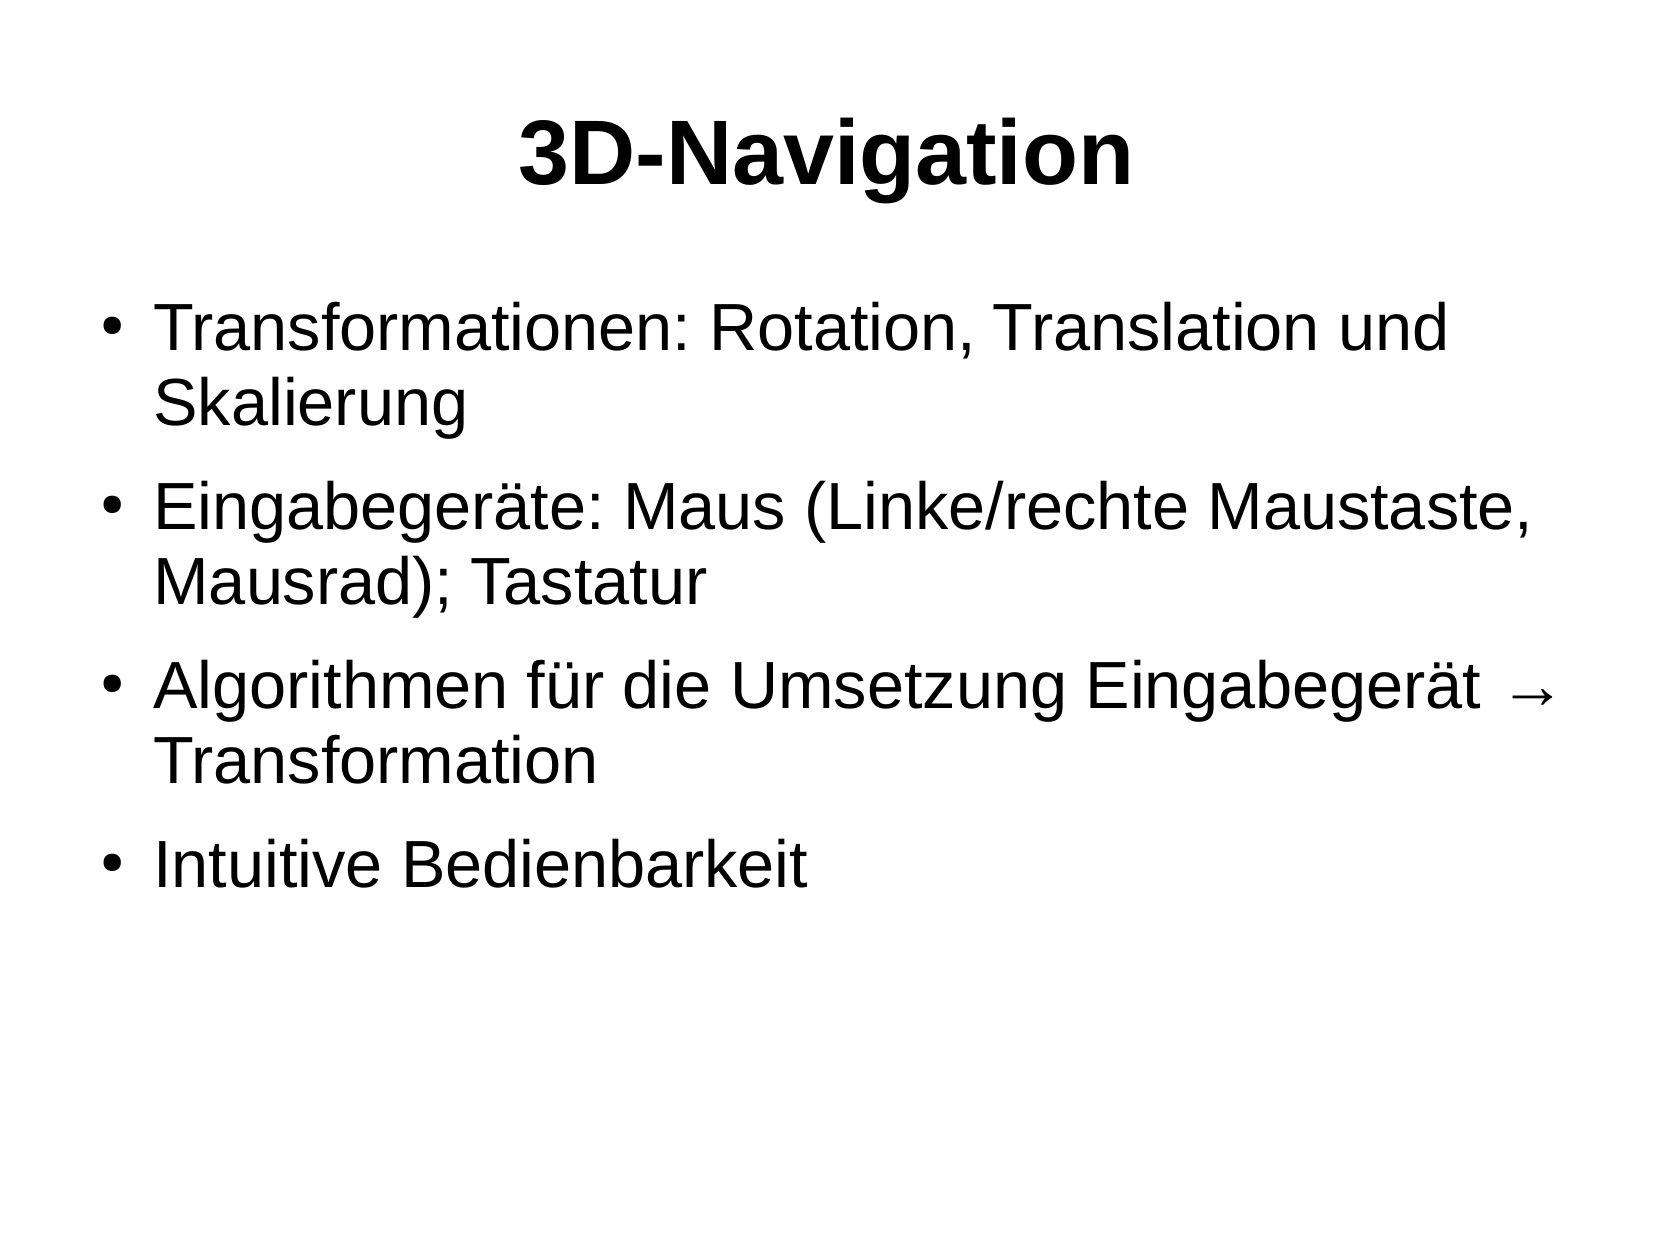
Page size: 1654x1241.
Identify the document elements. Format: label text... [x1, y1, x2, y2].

title 3D-Navigation [82, 49, 1571, 257]
list Transformationen: Rotation, Translation und Skalierung Eingabegeräte: Maus (Linke/rechte Maustaste, Mausrad); Tastatur Algorithmen für die Umsetzung Eingabegerät → Transformation Intuitive Bedienbarkeit [82, 290, 1571, 1109]
